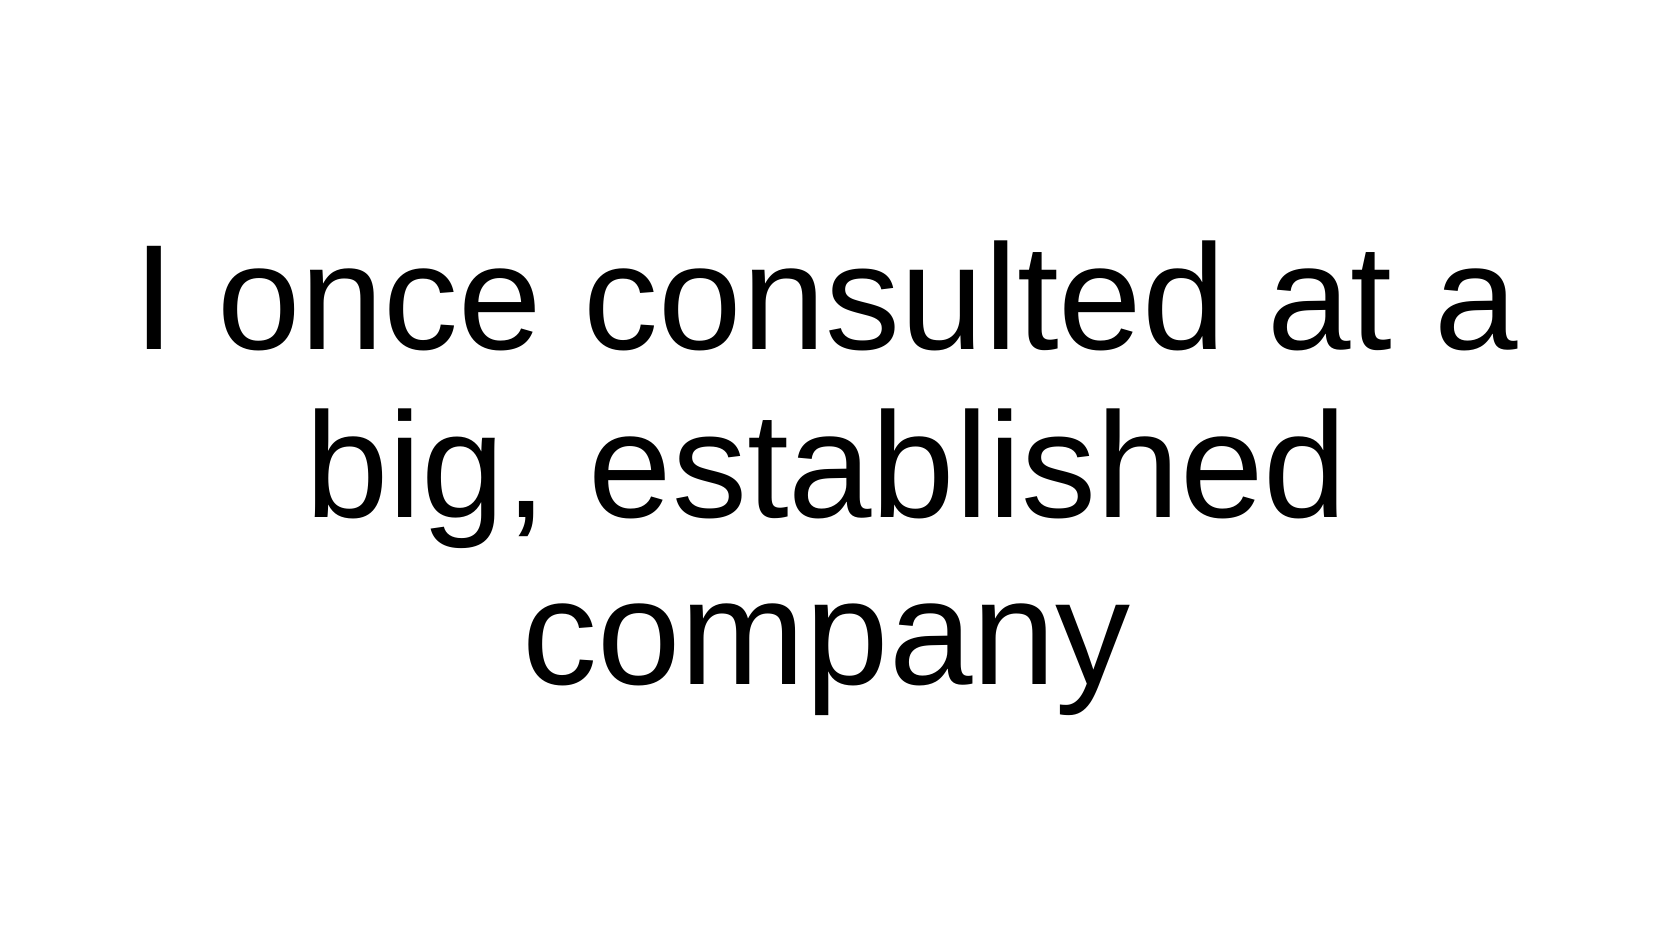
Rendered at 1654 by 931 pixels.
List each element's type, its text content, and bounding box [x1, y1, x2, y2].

title I once consulted at a big, established company [73, 41, 1581, 890]
